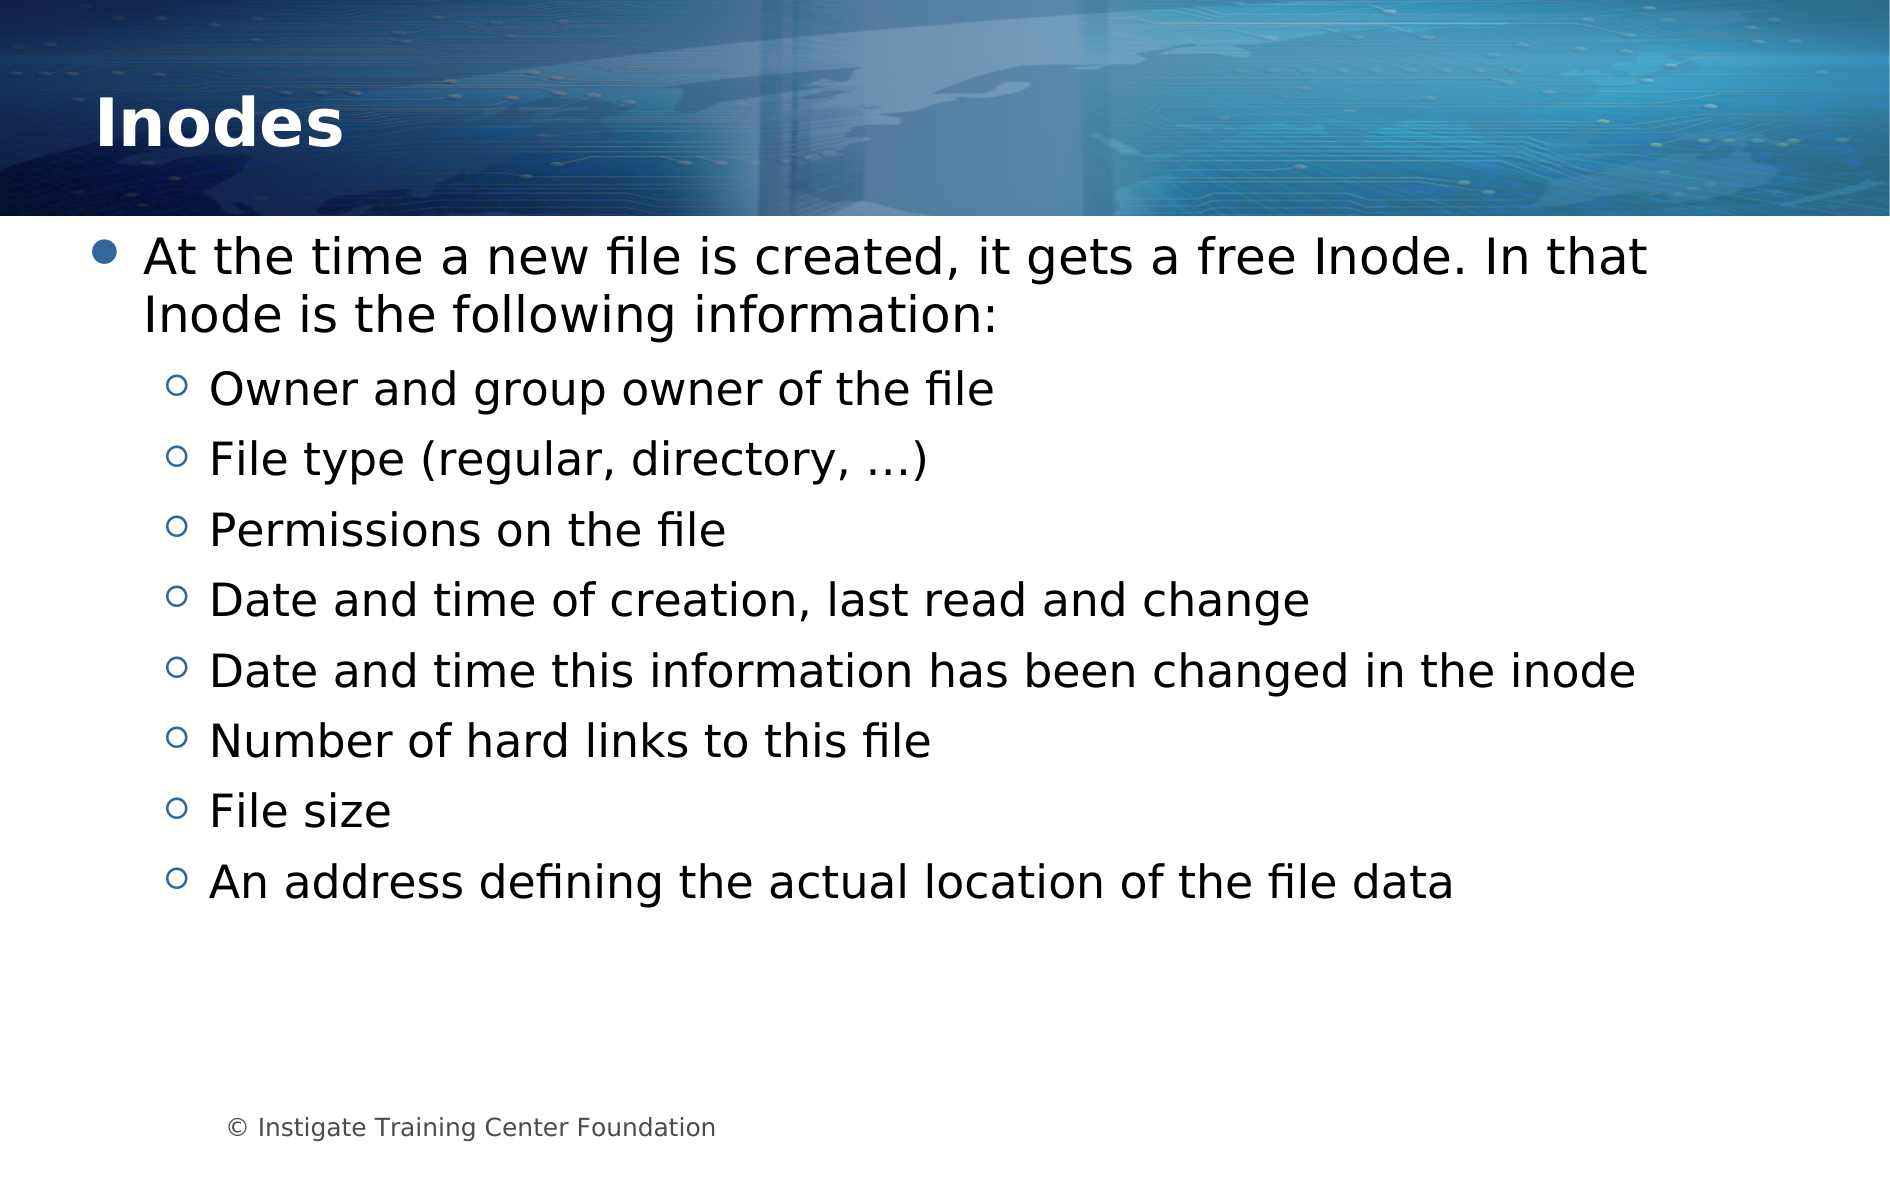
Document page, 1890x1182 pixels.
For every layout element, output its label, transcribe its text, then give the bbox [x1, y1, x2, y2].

list At the time a new file is created, it gets a free Inode. In that Inode is the following information: Owner and group owner of the file File type (regular, directory, …) Permissions on the file Date and time of creation, last read and change Date and time this information has been changed in the inode Number of hard links to this file File size An address defining the actual location of the file data [88, 228, 1788, 914]
title Inodes [94, 47, 1793, 217]
picture [0, 0, 1890, 216]
